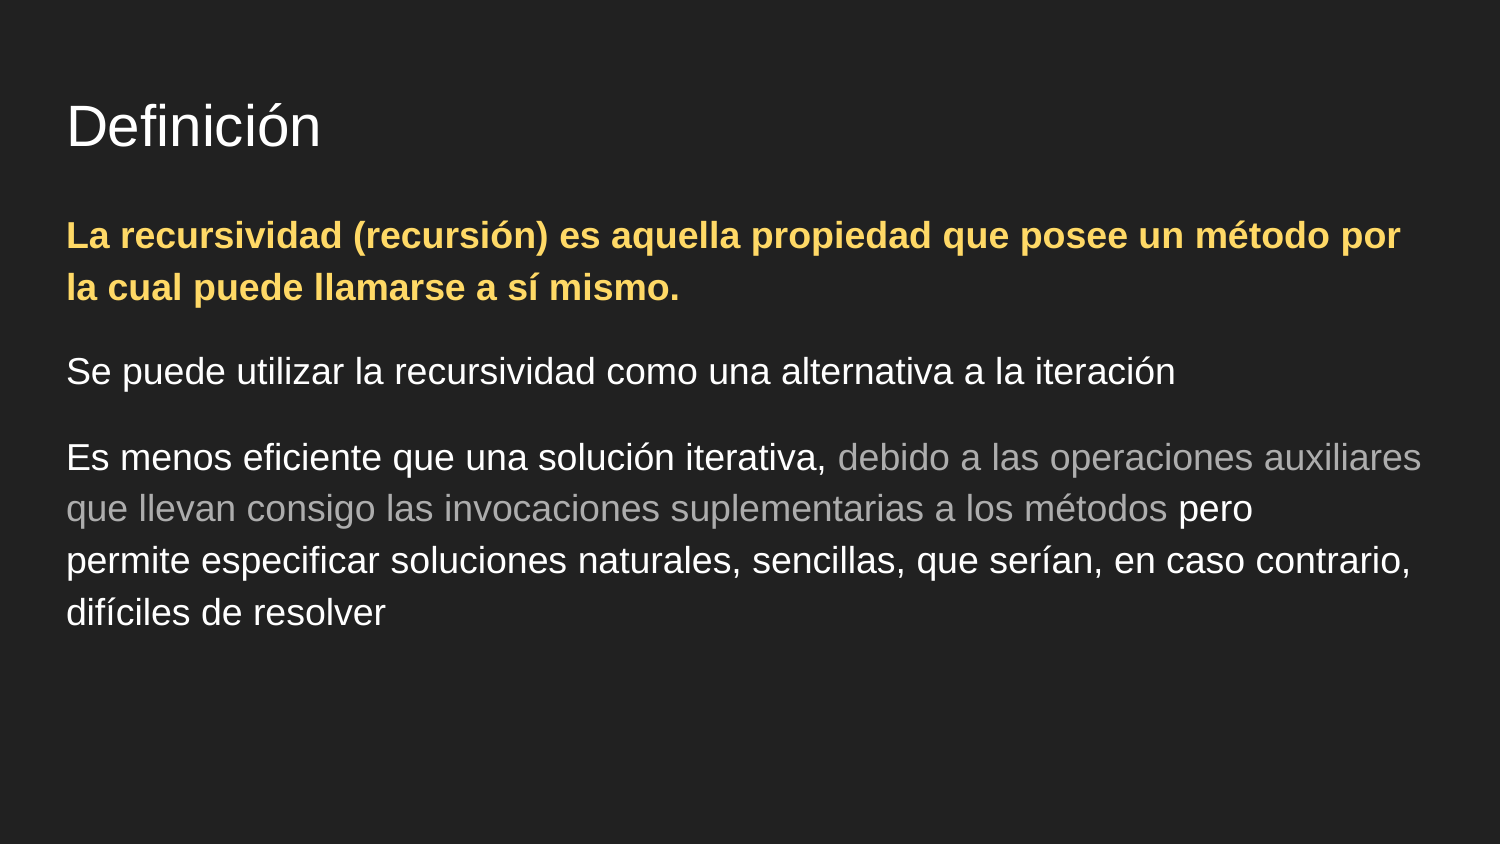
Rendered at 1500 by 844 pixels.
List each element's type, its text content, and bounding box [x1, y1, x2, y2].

title Definición [51, 72, 1449, 167]
list La recursividad (recursión) es aquella propiedad que posee un método por la cual puede llamarse a sí mismo. Se puede utilizar la recursividad como una alternativa a la iteración Es menos eficiente que una solución iterativa, debido a las operaciones auxiliares que llevan consigo las invocaciones suplementarias a los métodos pero permite especificar soluciones naturales, sencillas, que serían, en caso contrario, difíciles de resolver [51, 189, 1449, 750]
